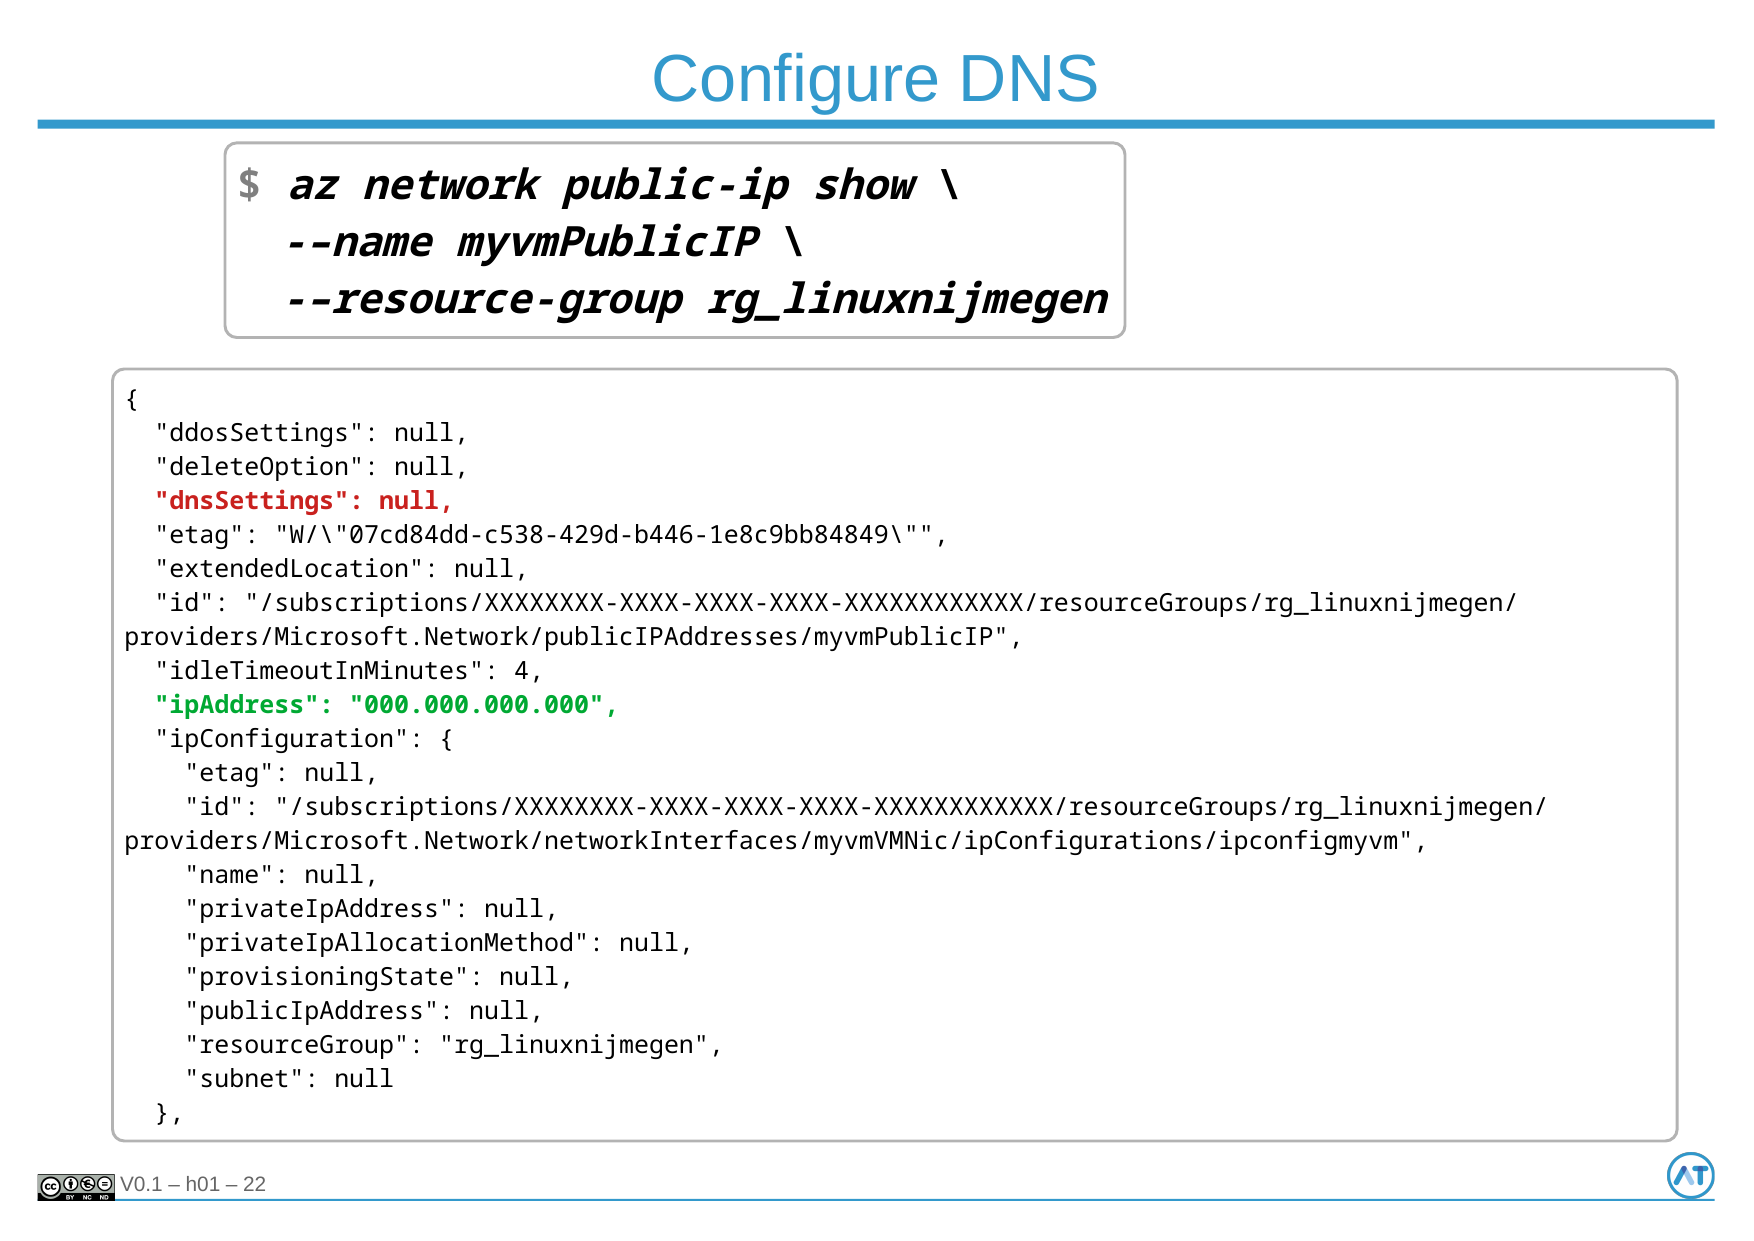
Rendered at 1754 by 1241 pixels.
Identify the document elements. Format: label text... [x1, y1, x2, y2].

text_box { "ddosSettings": null, "deleteOption": null, "dnsSettings": null, "etag": "W/\"07cd84dd-c538-429d-b446-1e8c9bb84849\"", "extendedLocation": null, "id": "/subscriptions/XXXXXXXX-XXXX-XXXX-XXXX-XXXXXXXXXXXX/resourceGroups/rg_linuxnijmegen/providers/Microsoft.Network/publicIPAddresses/myvmPublicIP", "idleTimeoutInMinutes": 4, "ipAddress": "000.000.000.000", "ipConfiguration": { "etag": null, "id": "/subscriptions/XXXXXXXX-XXXX-XXXX-XXXX-XXXXXXXXXXXX/resourceGroups/rg_linuxnijmegen/providers/Microsoft.Network/networkInterfaces/myvmVMNic/ipConfigurations/ipconfigmyvm", "name": null, "privateIpAddress": null, "privateIpAllocationMethod": null, "provisioningState": null, "publicIpAddress": null, "resourceGroup": "rg_linuxnijmegen", "subnet": null }, [112, 368, 1678, 1142]
text_box $ az network public-ip show \ -–name myvmPublicIP \ -–resource-group rg_linuxnijmegen [225, 142, 1126, 338]
title Configure DNS [37, 37, 1715, 120]
picture [1667, 1152, 1715, 1199]
picture [37, 1174, 115, 1201]
